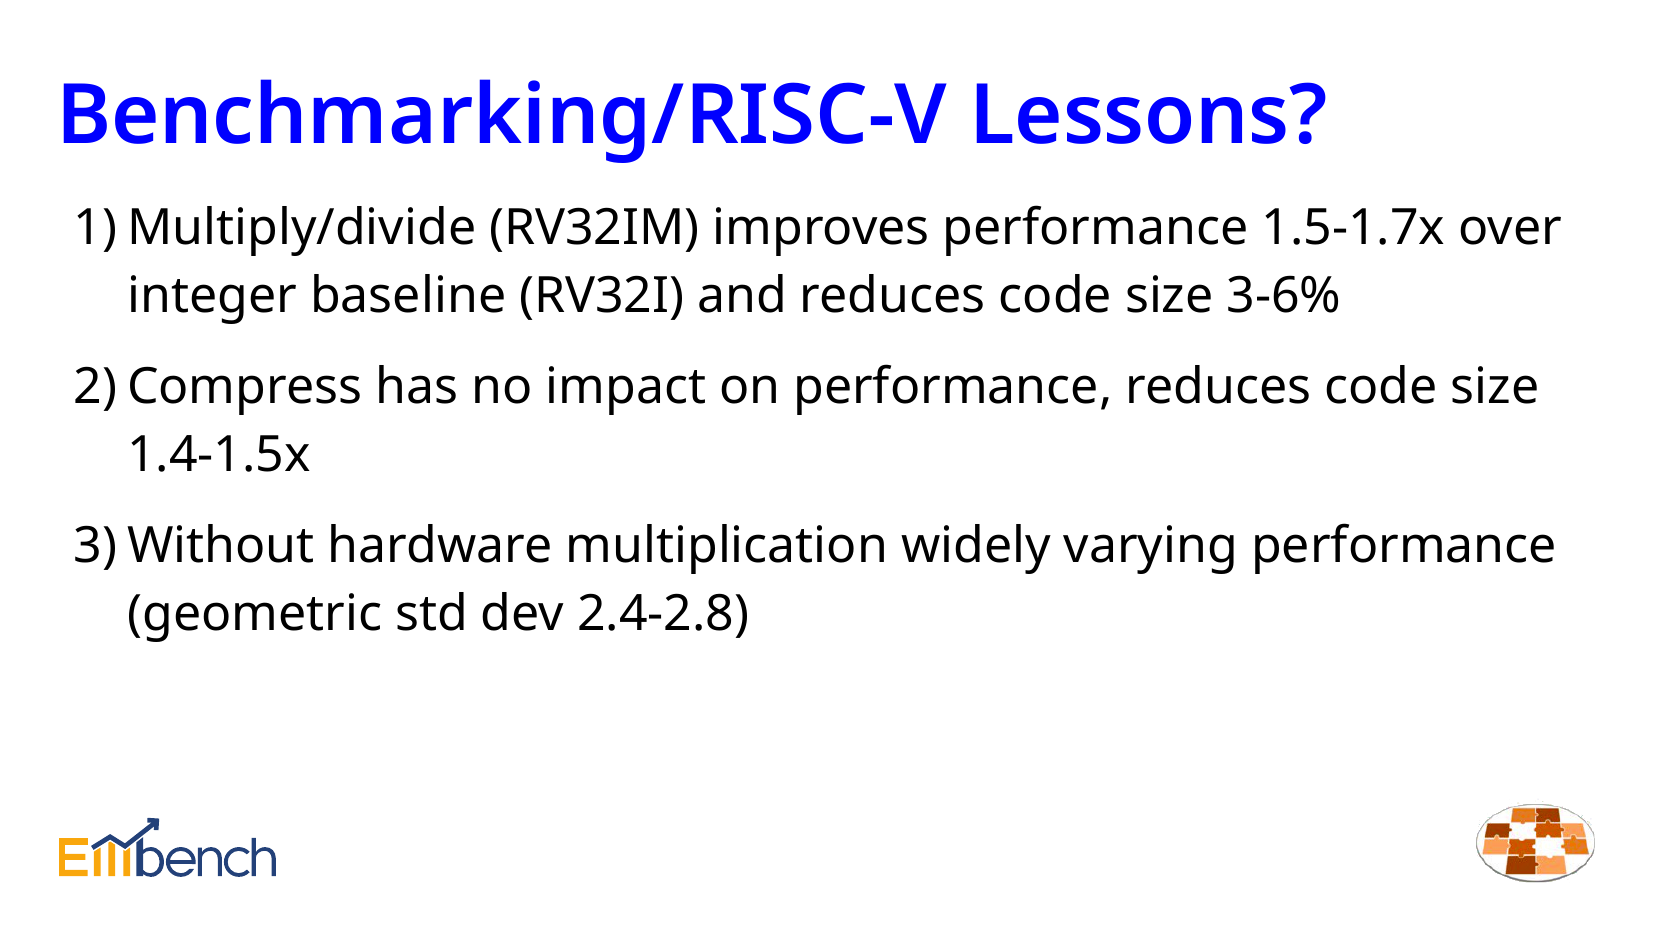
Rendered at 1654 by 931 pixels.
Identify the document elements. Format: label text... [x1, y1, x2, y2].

list Multiply/divide (RV32IM) improves performance 1.5-1.7x over integer baseline (RV32I) and reduces code size 3-6% Compress has no impact on performance, reduces code size 1.4‑1.5x Without hardware multiplication widely varying performance (geometric std dev 2.4-2.8) [56, 190, 1598, 809]
title Benchmarking/RISC-V Lessons? [56, 49, 1597, 173]
picture [1476, 809, 1595, 883]
